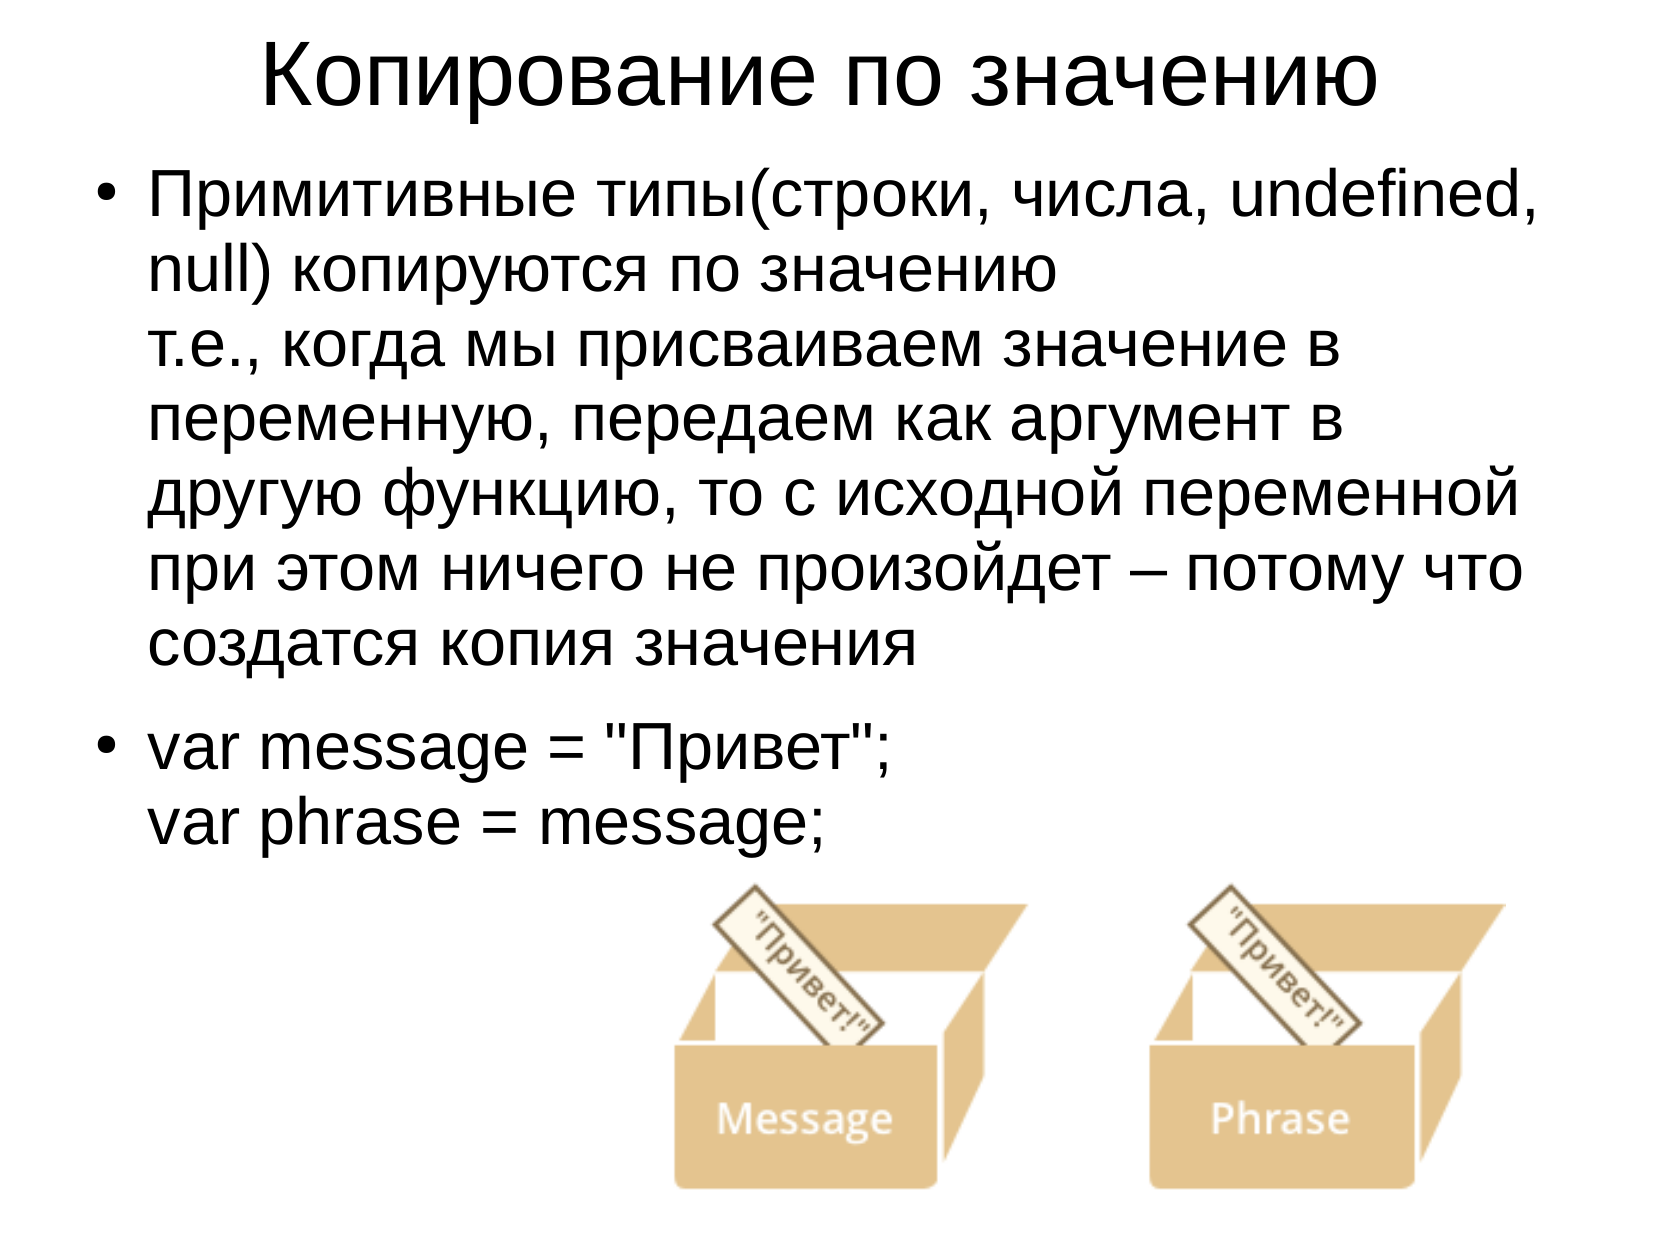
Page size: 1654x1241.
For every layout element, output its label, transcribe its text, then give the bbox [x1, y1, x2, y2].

title Копирование по значению [76, 0, 1565, 155]
list Примитивные типы(строки, числа, undefined, null) копируются по значению т.е., когда мы присваиваем значение в переменную, передаем как аргумент в другую функцию, то с исходной переменной при этом ничего не произойдет – потому что создатся копия значения var message = "Привет"; var phrase = message; [76, 155, 1565, 975]
picture [649, 869, 1506, 1211]
